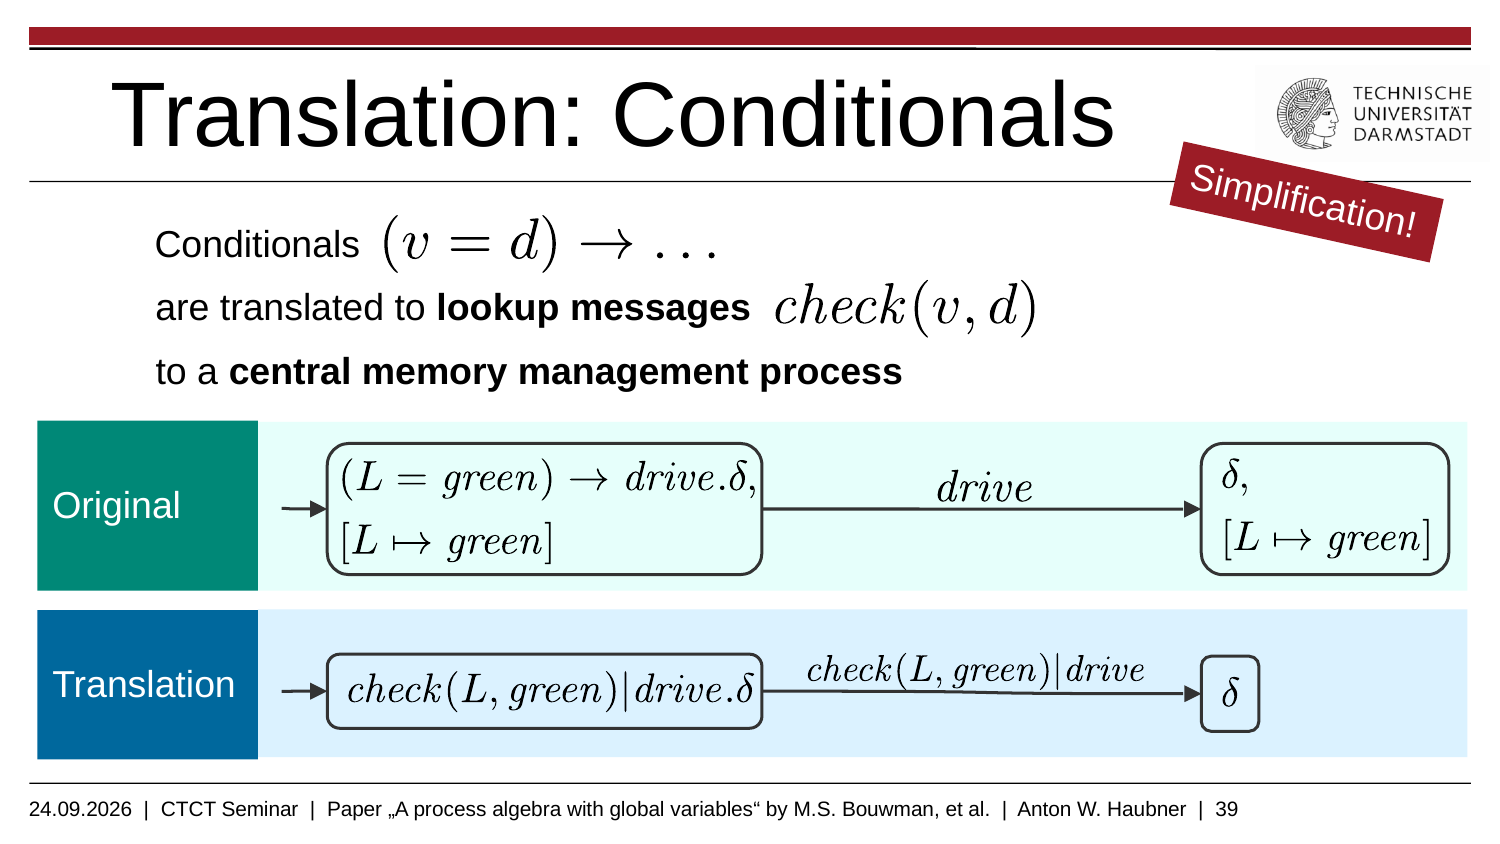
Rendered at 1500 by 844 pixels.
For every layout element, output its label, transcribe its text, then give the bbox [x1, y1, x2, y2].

text_box are translated to lookup messages [140, 279, 769, 342]
text_box [855, 297, 877, 324]
text_box Translation [37, 610, 258, 760]
text_box [511, 218, 539, 260]
text_box [775, 297, 797, 324]
text_box [580, 228, 633, 260]
text_box to a central memory management process [140, 342, 919, 442]
text_box [708, 252, 715, 259]
text_box [329, 445, 760, 573]
text_box [1020, 279, 1035, 338]
text_box [1203, 445, 1447, 573]
text_box Conditionals [139, 216, 376, 273]
text_box [989, 283, 1018, 324]
text_box [656, 252, 664, 259]
text_box [402, 232, 429, 260]
text_box [880, 283, 906, 324]
text_box [384, 215, 398, 273]
text_box [257, 609, 1468, 758]
text_box [914, 279, 929, 338]
text_box Simplification! [1169, 141, 1444, 263]
picture [1255, 65, 1490, 162]
text_box [966, 316, 974, 335]
title Translation: Conditionals [29, 63, 1199, 167]
text_box [832, 297, 853, 324]
text_box [682, 252, 689, 259]
text_box [542, 215, 556, 273]
text_box [933, 297, 959, 324]
text_box [259, 421, 1468, 591]
text_box [800, 283, 827, 324]
text_box Original [37, 420, 258, 591]
